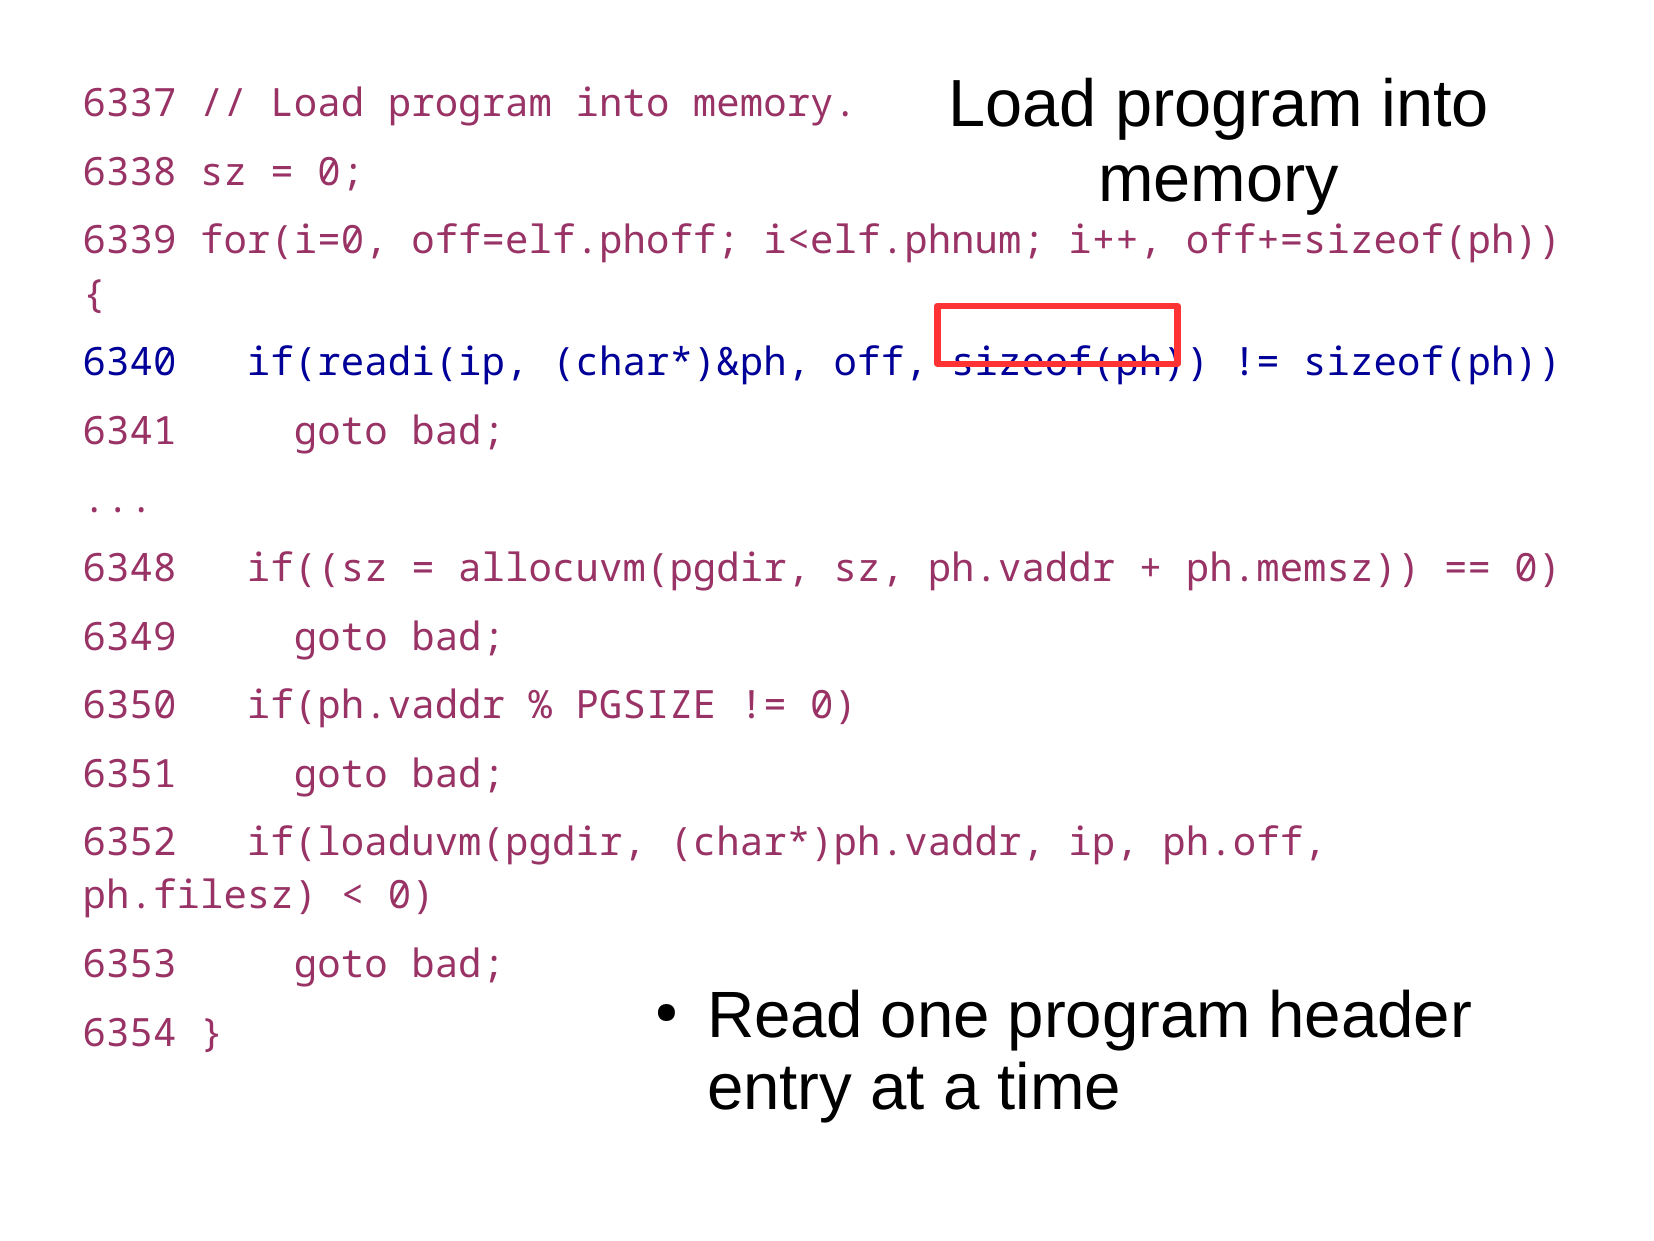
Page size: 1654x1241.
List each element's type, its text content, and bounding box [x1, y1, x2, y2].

list 6337 // Load program into memory. 6338 sz = 0; 6339 for(i=0, off=elf.phoff; i<elf.phnum; i++, off+=sizeof(ph)){ 6340 if(readi(ip, (char*)&ph, off, sizeof(ph)) != sizeof(ph)) 6341 goto bad; ... 6348 if((sz = allocuvm(pgdir, sz, ph.vaddr + ph.memsz)) == 0) 6349 goto bad; 6350 if(ph.vaddr % PGSIZE != 0) 6351 goto bad; 6352 if(loaduvm(pgdir, (char*)ph.vaddr, ip, ph.off, ph.filesz) < 0) 6353 goto bad; 6354 } [82, 75, 1571, 1163]
title Load program into memory [825, 37, 1613, 245]
list Read one program header entry at a time [637, 978, 1530, 1126]
